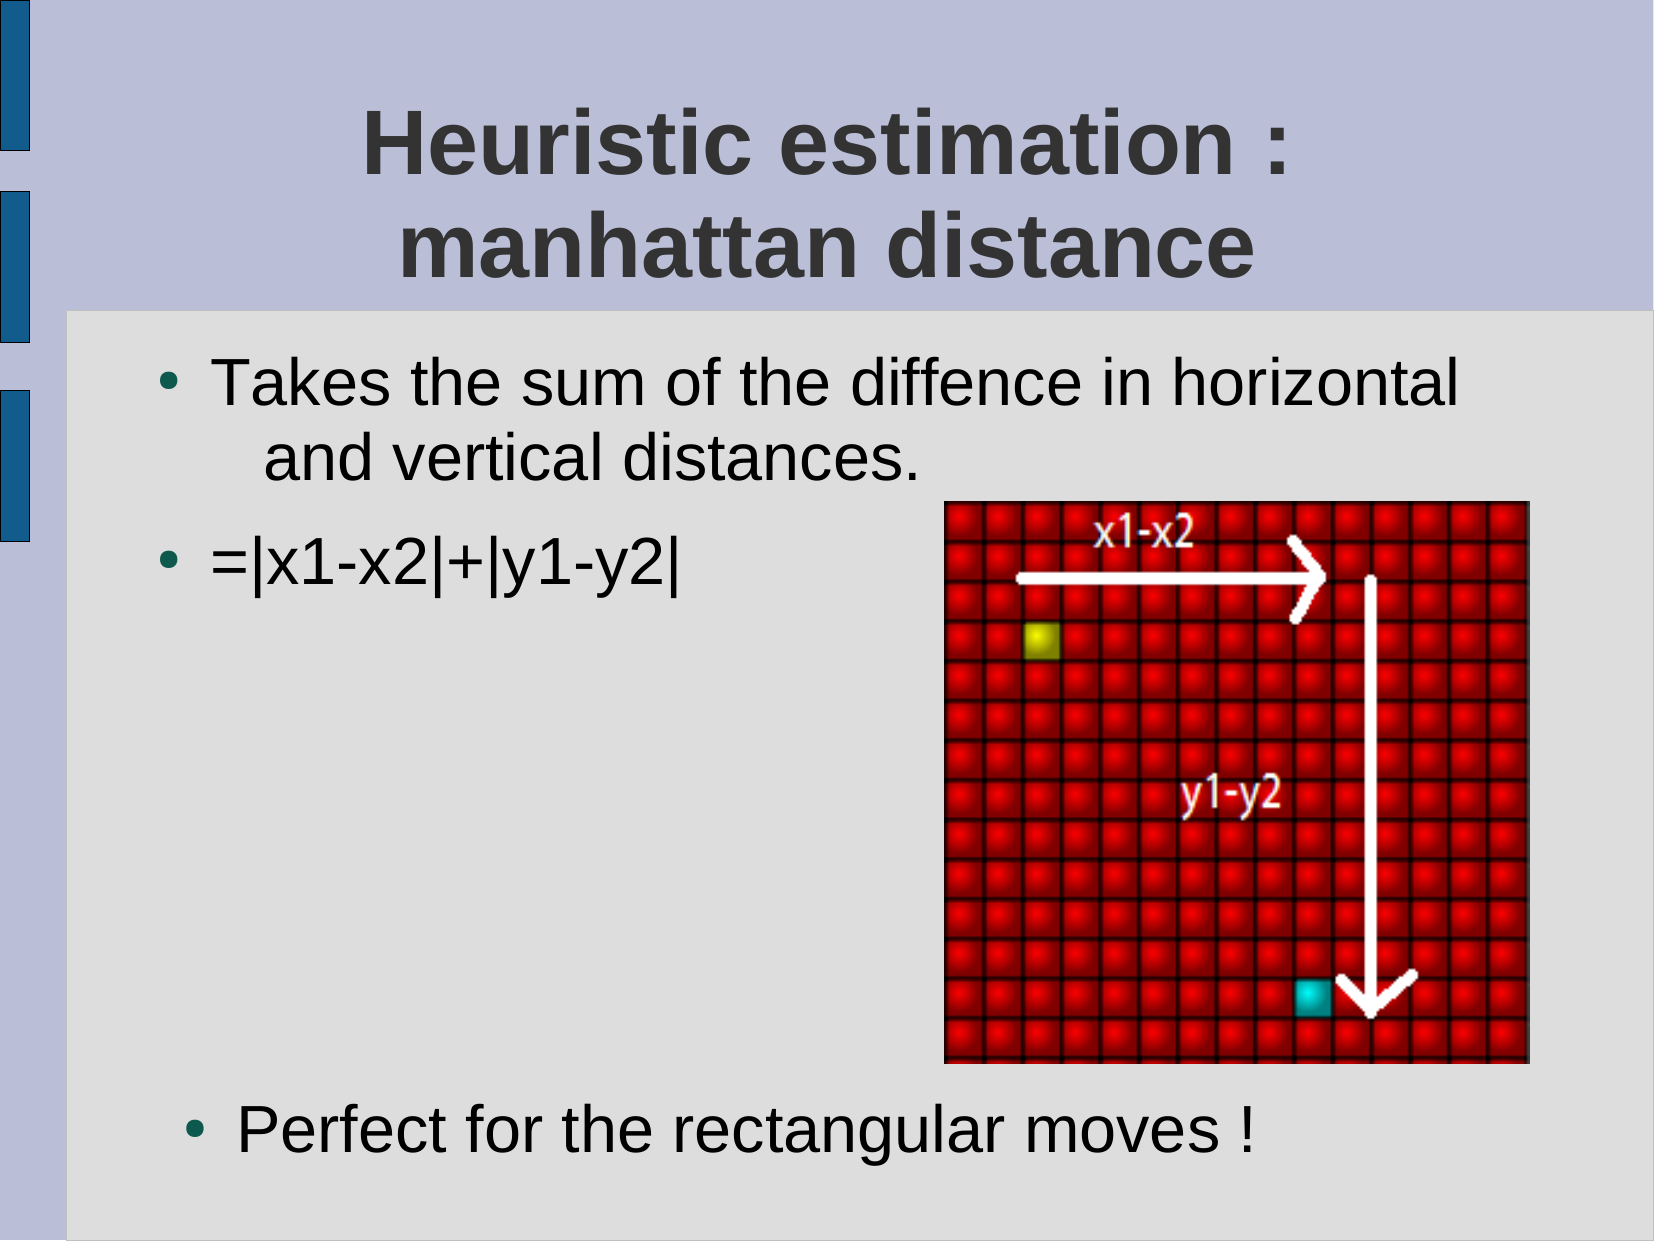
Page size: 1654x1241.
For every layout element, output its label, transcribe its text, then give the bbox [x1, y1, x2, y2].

list Takes the sum of the diffence in horizontal and vertical distances. =|x1-x2|+|y1-y2| [121, 344, 1534, 718]
title Heuristic estimation : manhattan distance [121, 91, 1534, 299]
list Perfect for the rectangular moves ! [147, 1092, 1560, 1214]
picture [944, 501, 1530, 1064]
